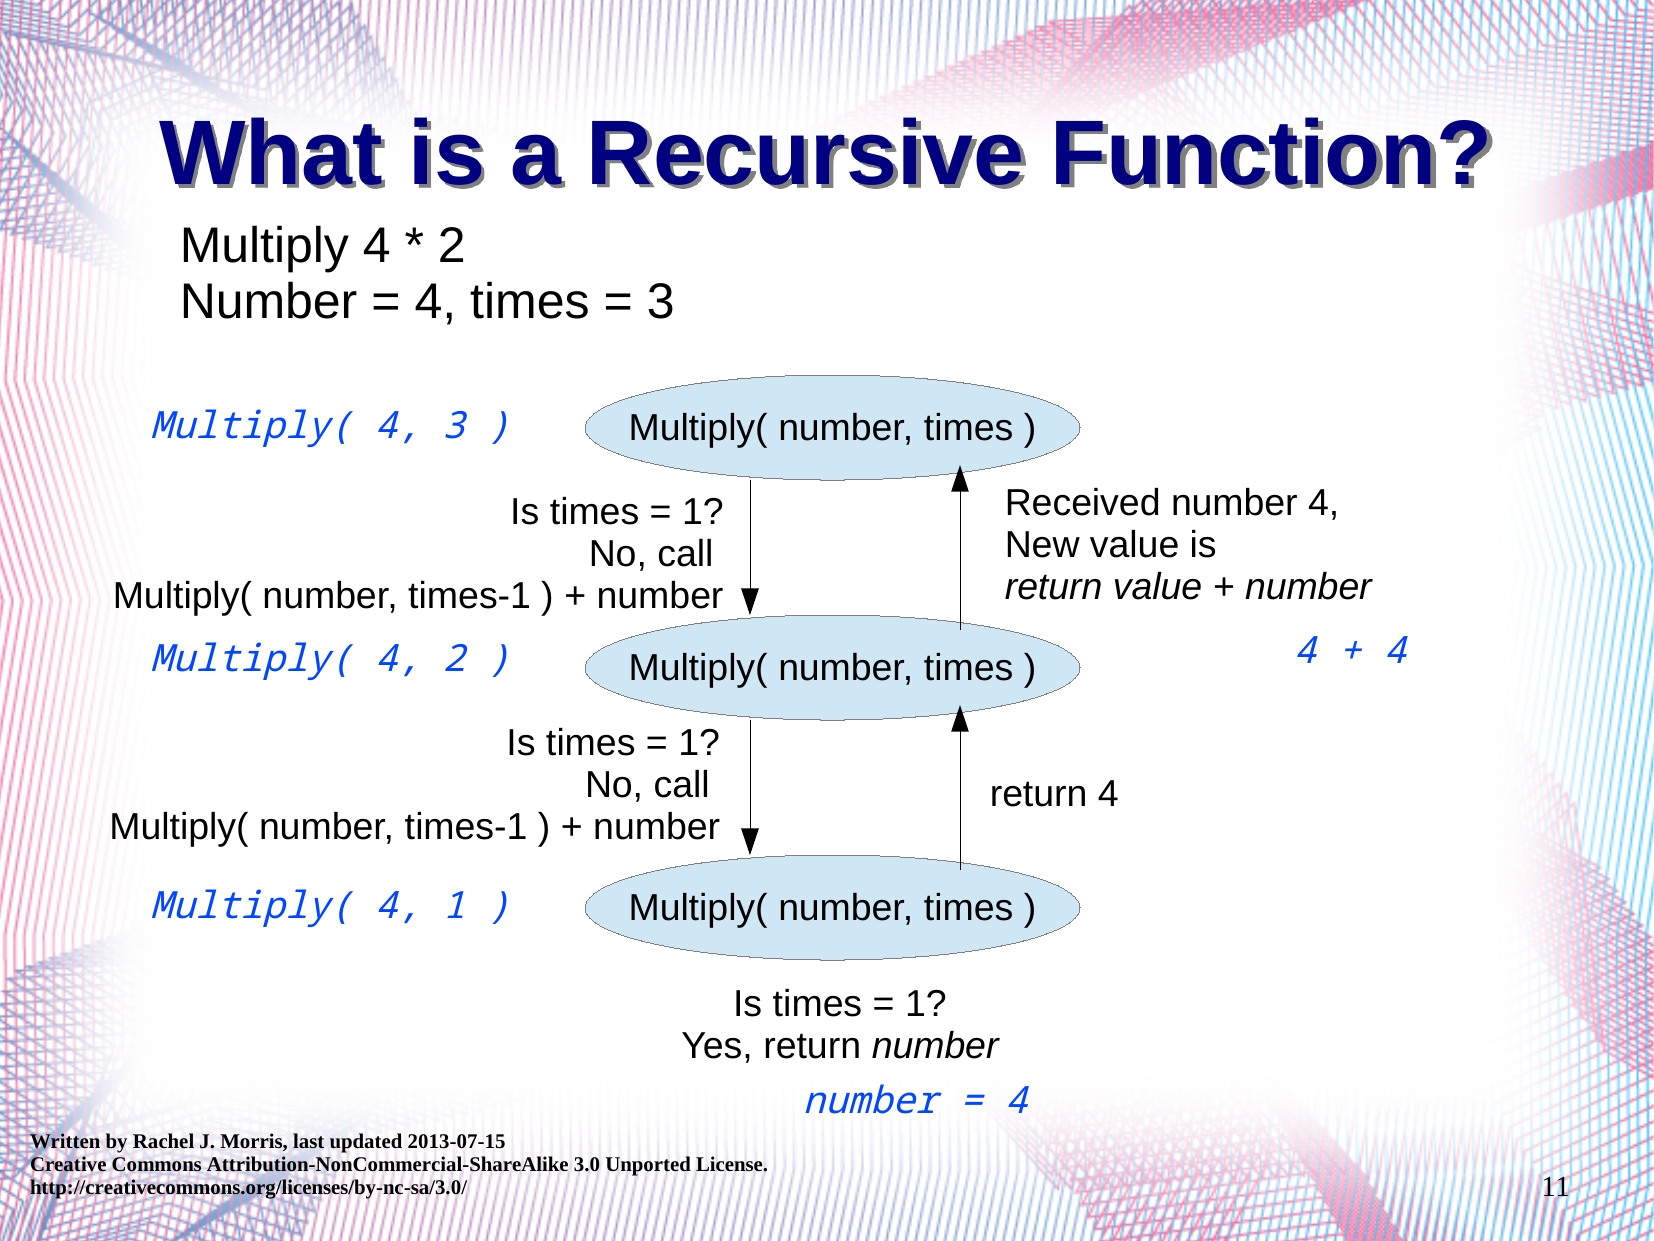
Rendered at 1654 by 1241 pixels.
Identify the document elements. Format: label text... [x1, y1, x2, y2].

text_box Multiply( 4, 2 ) [105, 623, 556, 683]
picture [0, 624, 708, 714]
title What is a Recursive Function? [82, 49, 1571, 257]
text_box Is times = 1? No, call Multiply( number, times-1 ) + number [0, 483, 739, 624]
text_box Multiply( 4, 3 ) [105, 391, 556, 451]
text_box Multiply( number, times ) [585, 375, 1081, 481]
text_box number = 4 [690, 1066, 1141, 1126]
text_box 4 + 4 [1125, 616, 1576, 676]
text_box Multiply 4 * 2 Number = 4, times = 3 [165, 210, 706, 337]
text_box Multiply( number, times ) [585, 615, 1081, 721]
text_box Is times = 1? Yes, return number [660, 975, 1021, 1074]
text_box Received number 4, New value is return value + number [990, 474, 1606, 631]
text_box Multiply( number, times ) [585, 855, 1081, 961]
picture [0, 0, 1654, 1241]
text_box Multiply( 4, 1 ) [105, 871, 556, 931]
text_box Is times = 1? No, call Multiply( number, times-1 ) + number [0, 714, 736, 856]
text_box return 4 [975, 765, 1171, 822]
